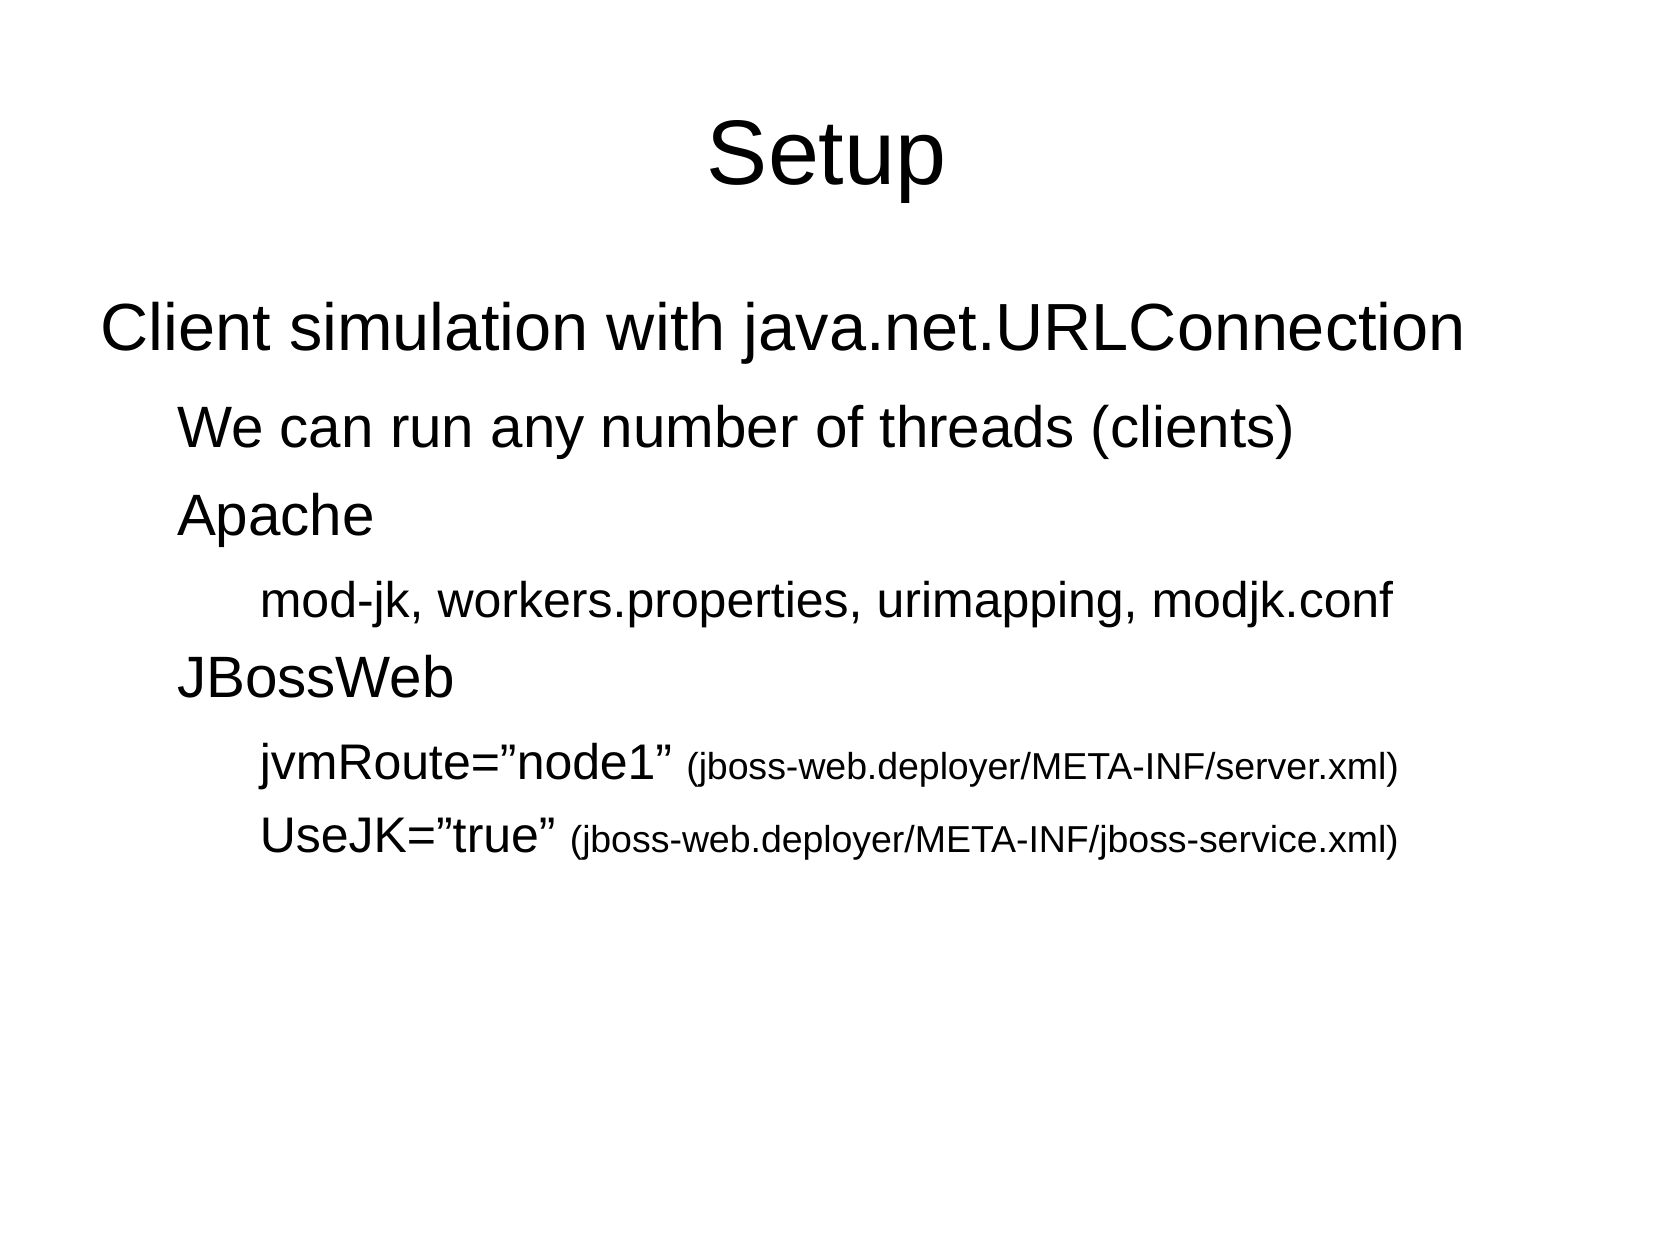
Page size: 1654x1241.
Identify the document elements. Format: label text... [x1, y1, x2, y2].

title Setup [82, 49, 1571, 257]
list Client simulation with java.net.URLConnection We can run any number of threads (clients) Apache mod-jk, workers.properties, urimapping, modjk.conf JBossWeb jvmRoute=”node1” (jboss-web.deployer/META-INF/server.xml) UseJK=”true” (jboss-web.deployer/META-INF/jboss-service.xml) [82, 290, 1571, 1094]
